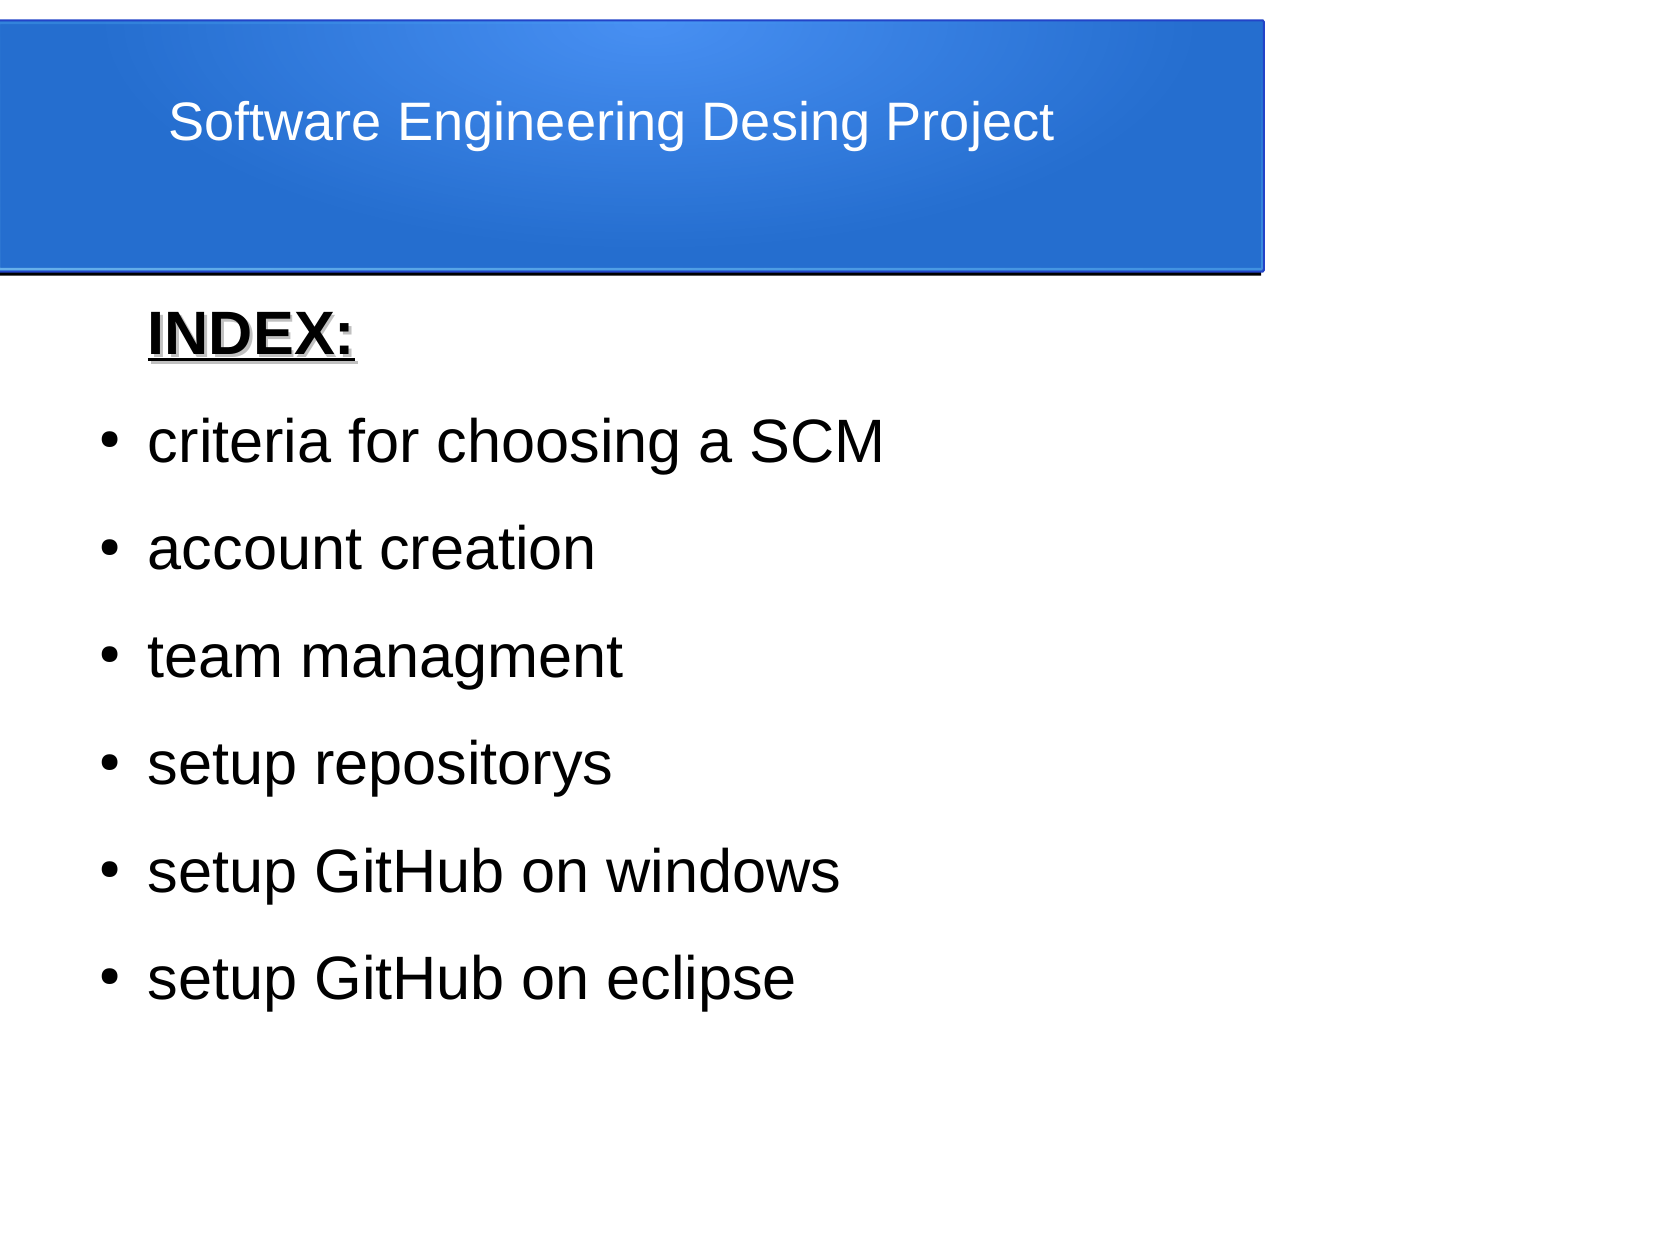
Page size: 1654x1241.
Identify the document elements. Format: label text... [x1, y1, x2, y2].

list INDEX: criteria for choosing a SCM account creation team managment setup repositorys setup GitHub on windows setup GitHub on eclipse [82, 299, 1571, 1019]
text_box Software Engineering Desing Project [153, 83, 1134, 201]
